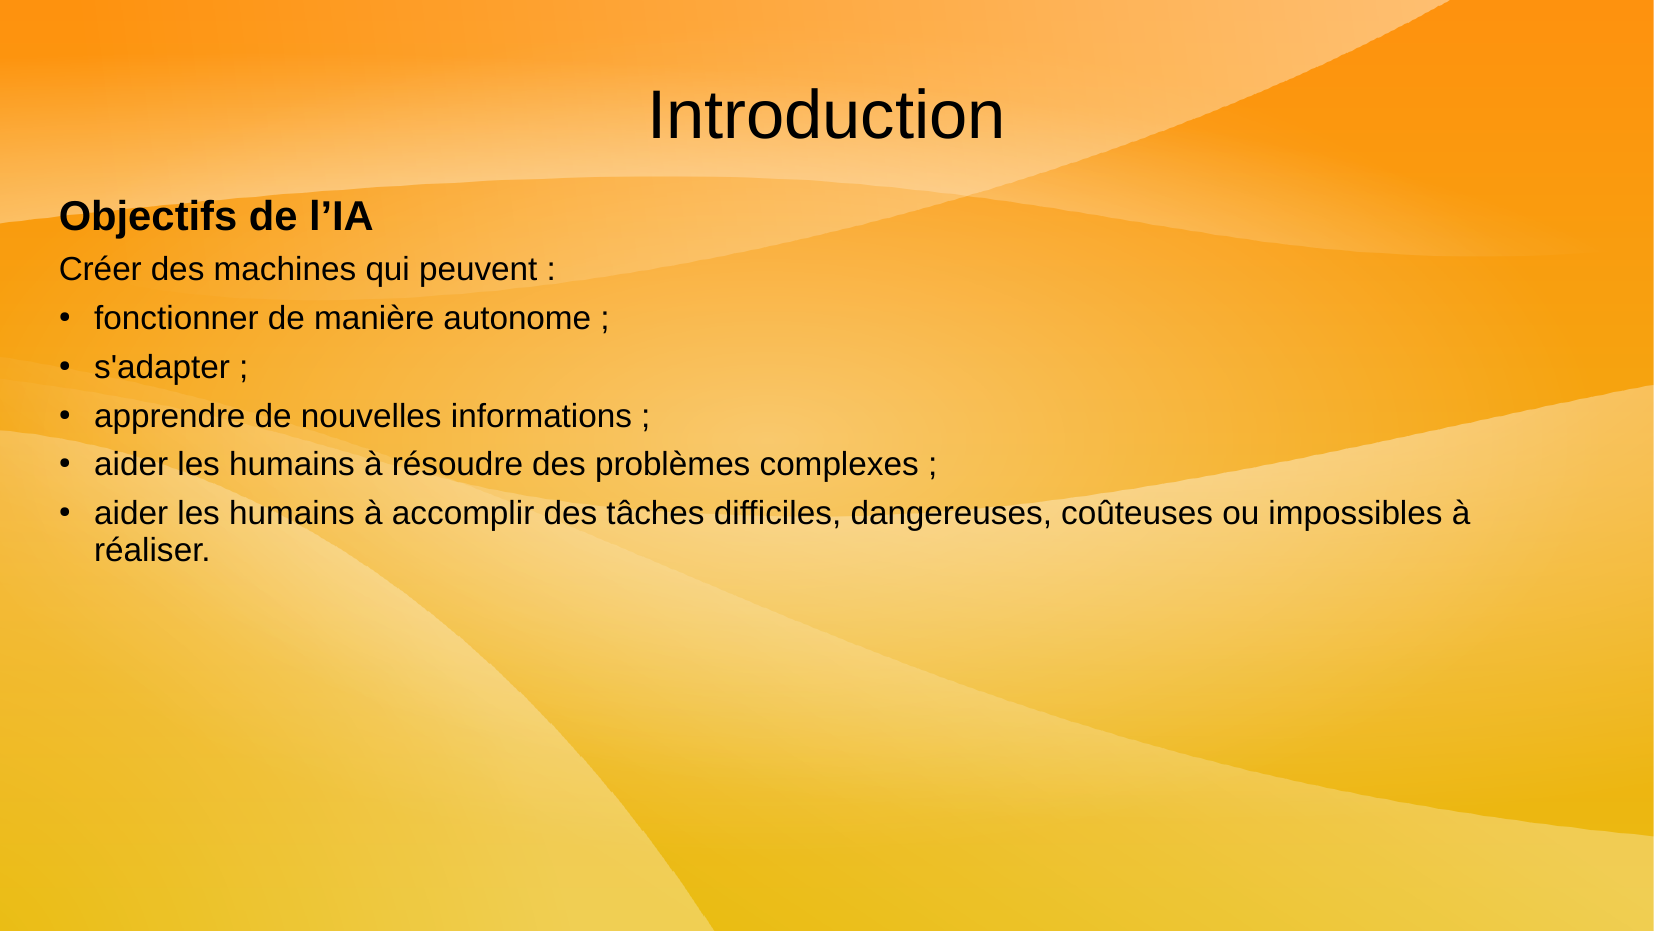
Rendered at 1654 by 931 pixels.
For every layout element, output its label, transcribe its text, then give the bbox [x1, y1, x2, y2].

subtitle Objectifs de l’IA Créer des machines qui peuvent : fonctionner de manière autonome ; s'adapter ; apprendre de nouvelles informations ; aider les humains à résoudre des problèmes complexes ; aider les humains à accomplir des tâches difficiles, dangereuses, coûteuses ou impossibles à réaliser. [58, 192, 1565, 923]
title Introduction [82, 37, 1571, 193]
picture [0, 0, 1654, 931]
